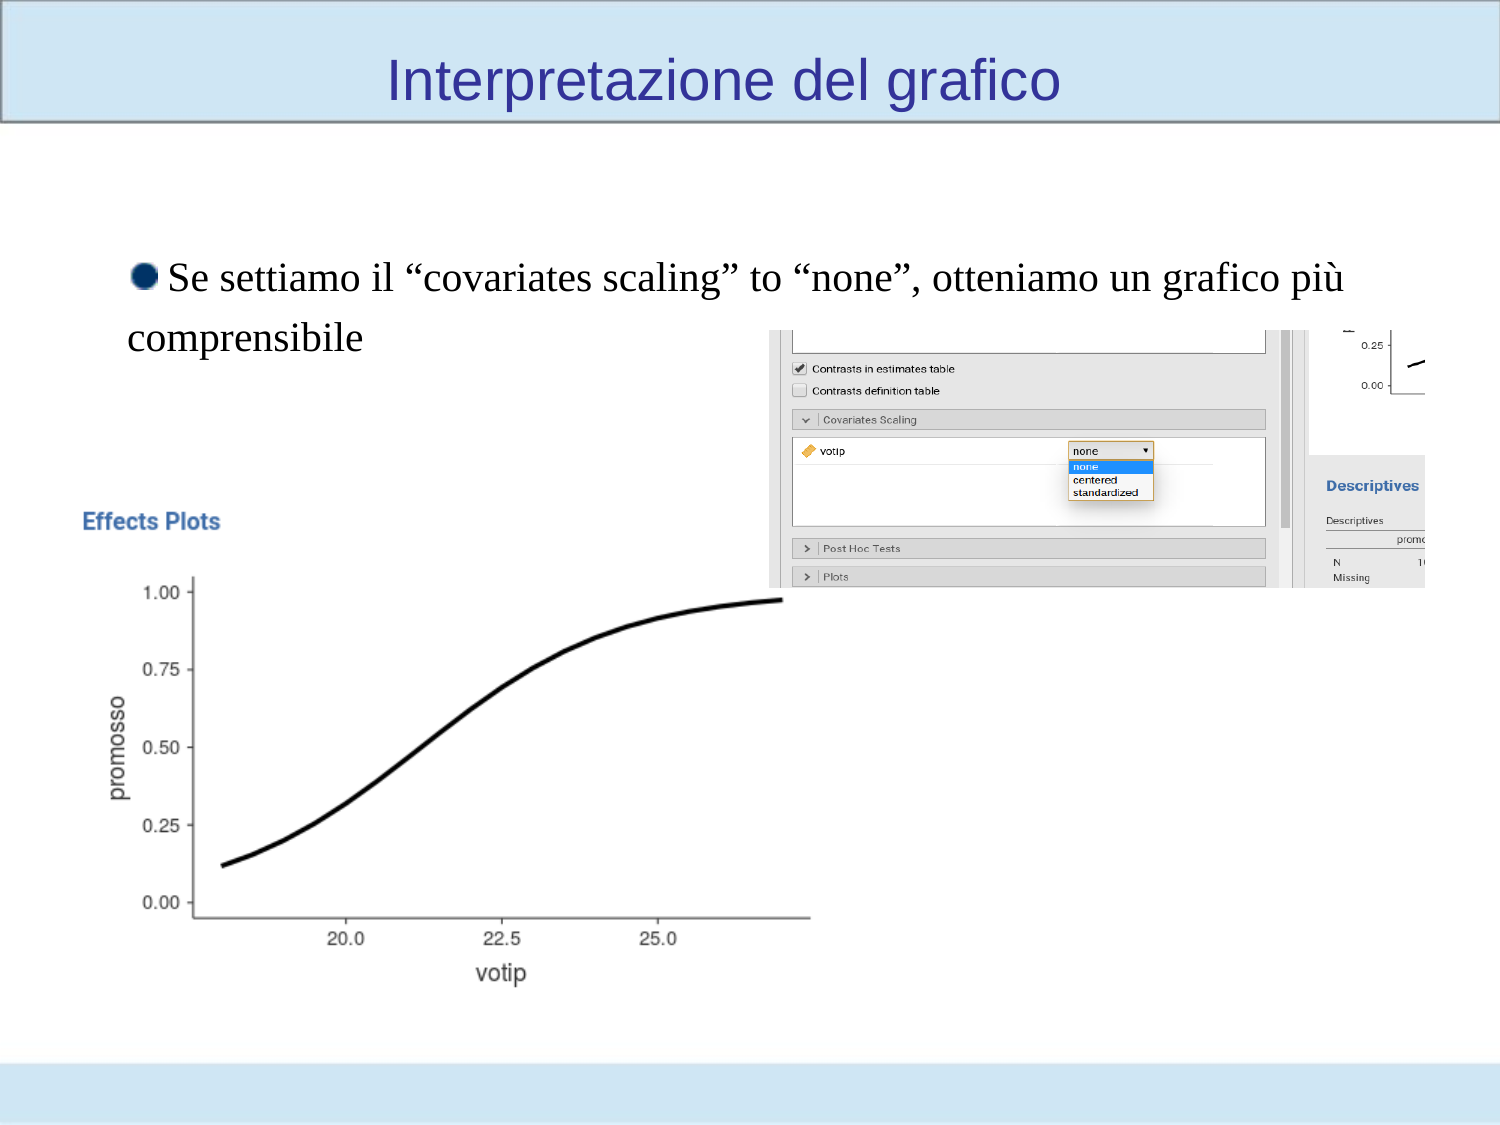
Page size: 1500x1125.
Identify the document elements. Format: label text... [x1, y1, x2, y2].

text_box Interpretazione del grafico [49, 7, 1400, 147]
text_box Se settiamo il “covariates scaling” to “none”, otteniamo un grafico più comprensibile [112, 231, 1400, 368]
picture [0, 0, 1500, 1125]
